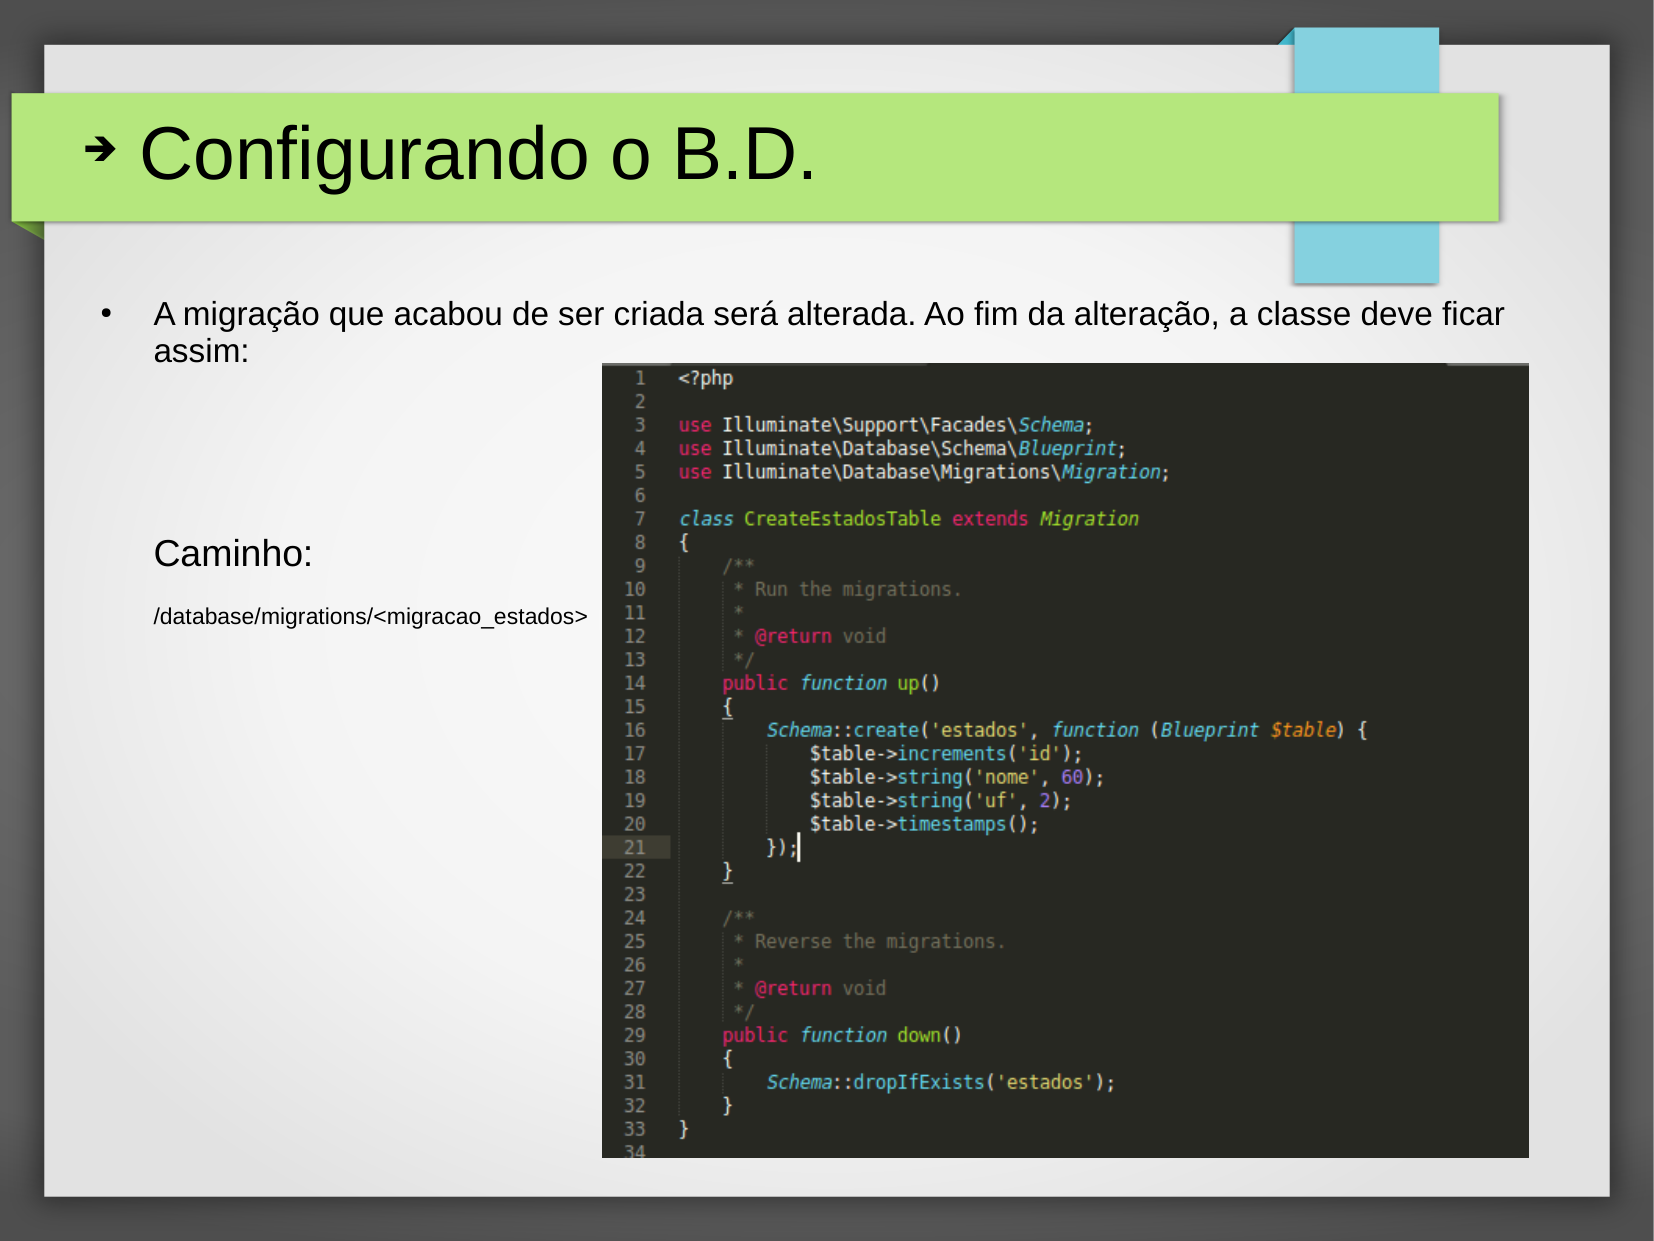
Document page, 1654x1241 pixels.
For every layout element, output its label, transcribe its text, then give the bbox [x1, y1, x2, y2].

list A migração que acabou de ser criada será alterada. Ao fim da alteração, a classe deve ficar assim: Caminho: /database/migrations/<migracao_estados> [82, 295, 1571, 1015]
title Configurando o B.D. [82, 94, 1264, 213]
picture [0, 0, 1654, 1241]
